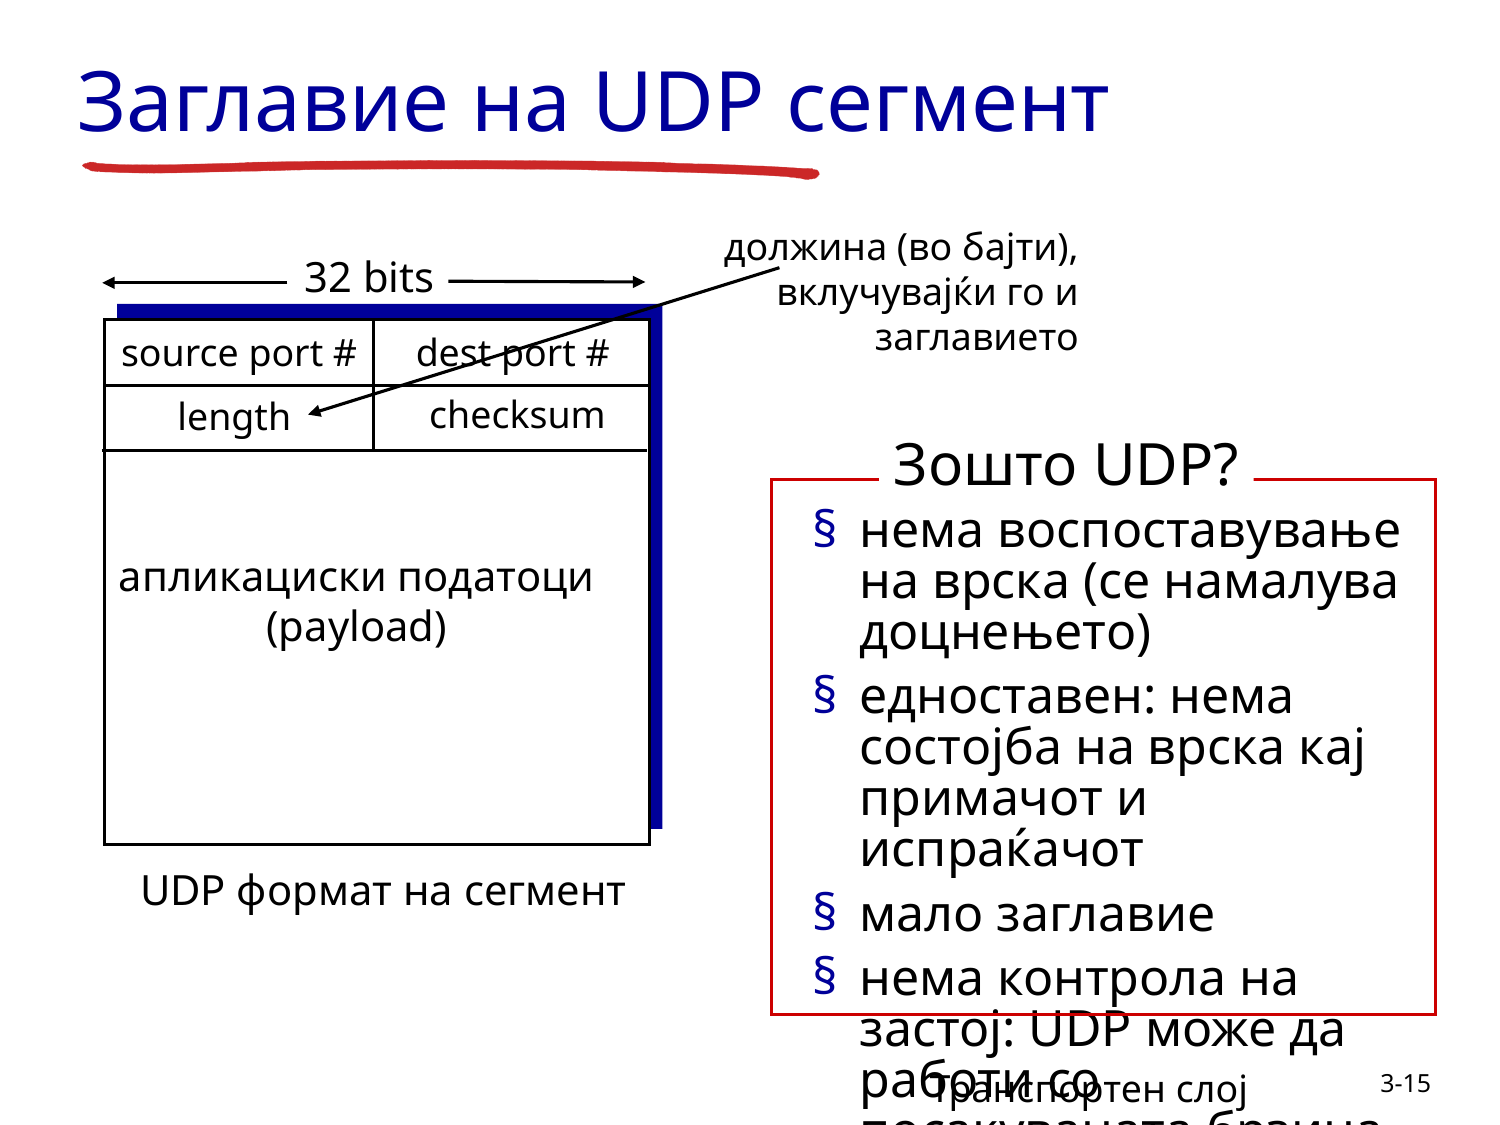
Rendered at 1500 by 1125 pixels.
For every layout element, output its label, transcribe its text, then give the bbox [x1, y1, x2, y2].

text_box checksum [414, 384, 621, 444]
title Заглавие на UDP сегмент [62, 40, 1432, 204]
text_box Зошто UDP? [879, 433, 1254, 505]
text_box length [162, 385, 307, 446]
text_box [104, 306, 663, 845]
list нема воспоставување на врска (се намалува доцнењето) едноставен: нема состојба на врска кај примачот и испраќачот мало заглавие нема контрола на застој: UDP може да работи со посакуваната брзина [798, 499, 1424, 999]
text_box source port # [106, 321, 372, 382]
text_box 32 bits [289, 243, 450, 309]
text_box должина (во бајти), вклучувајќи го и заглавието [698, 215, 1094, 366]
text_box [104, 303, 657, 384]
footer Транспортен слој [914, 1057, 1390, 1105]
slide_number 3-<number> [1365, 1060, 1477, 1106]
text_box [375, 387, 388, 391]
text_box dest port # [422, 321, 625, 382]
text_box [104, 387, 372, 449]
text_box апликациски податоци (payload) [104, 542, 610, 658]
text_box UDP формат на сегмент [125, 856, 642, 922]
text_box dest port # [401, 321, 599, 382]
